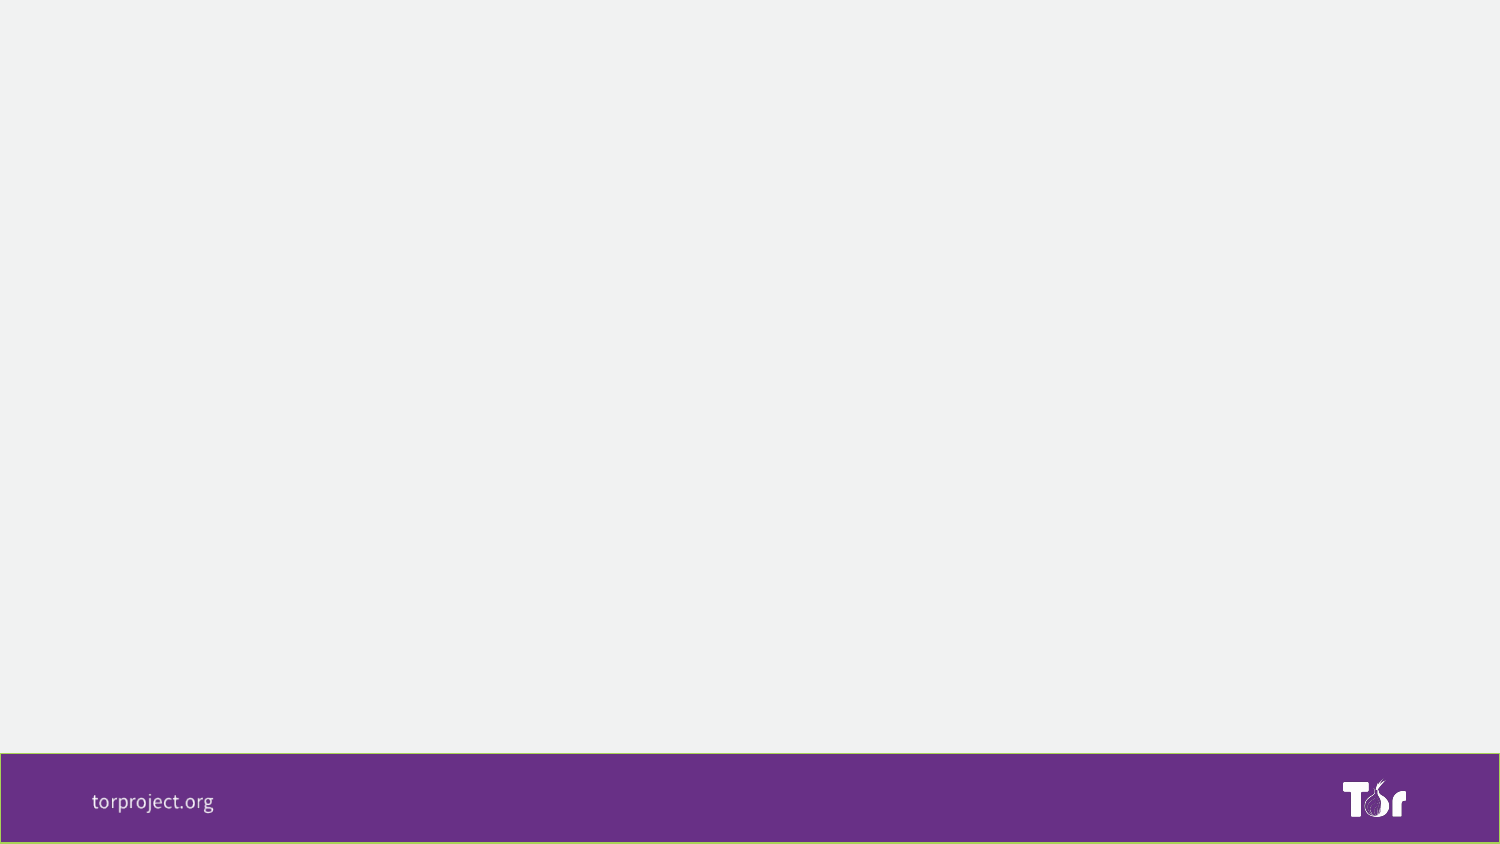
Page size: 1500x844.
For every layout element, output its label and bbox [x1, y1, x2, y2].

picture [1343, 778, 1406, 817]
picture [75, 780, 604, 821]
